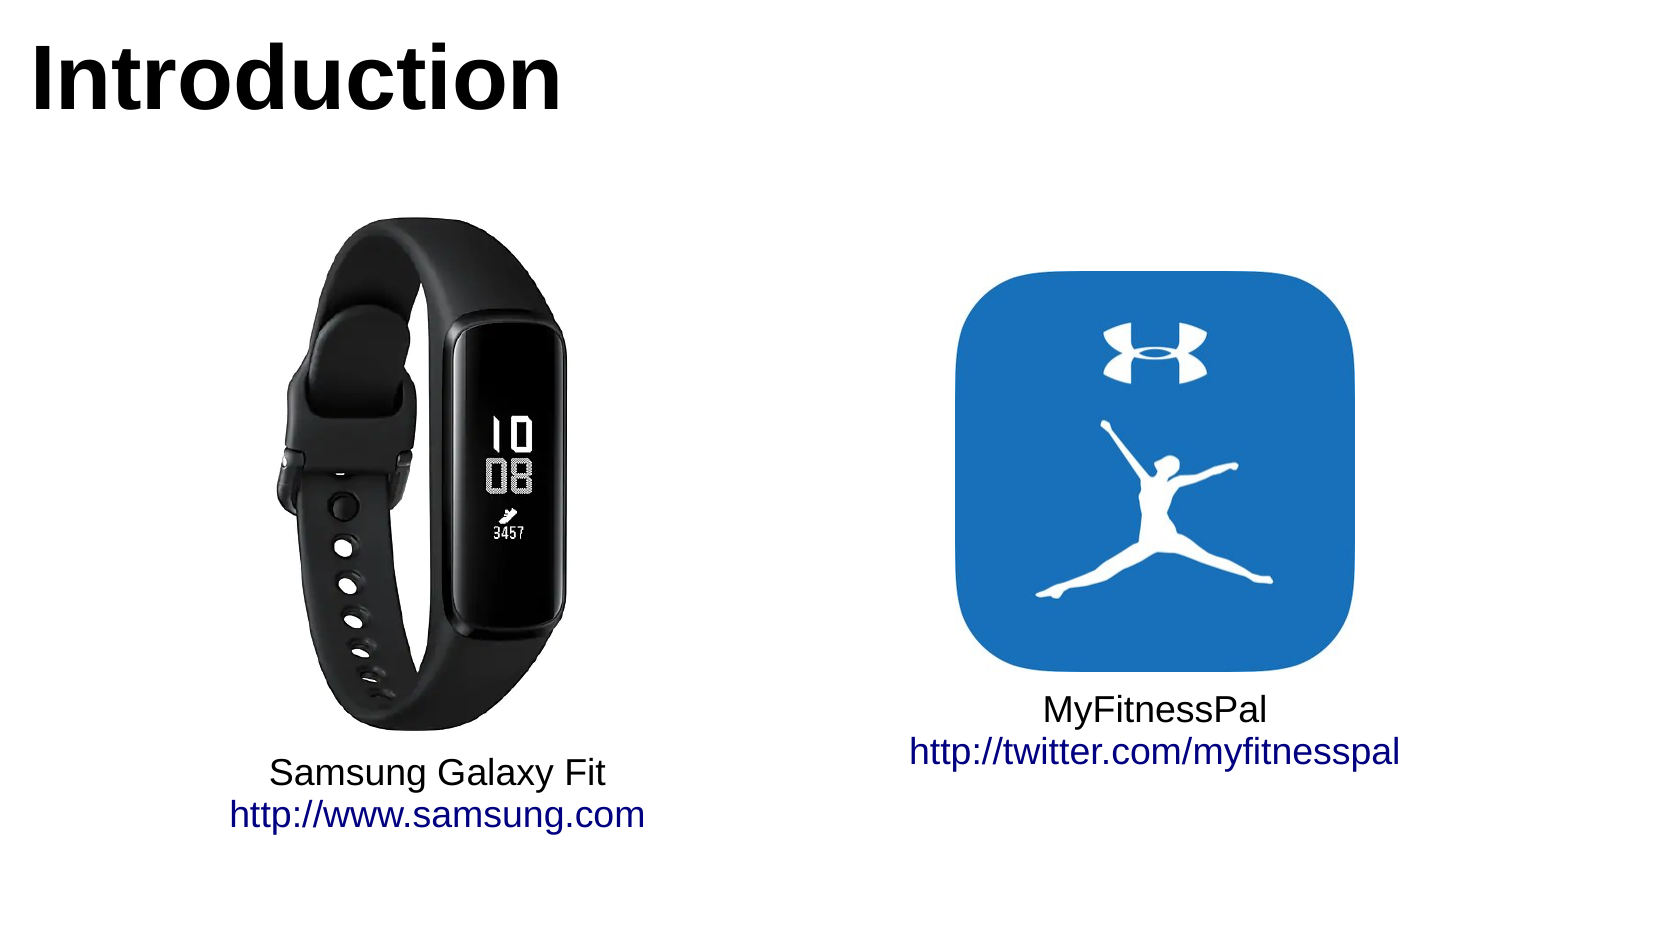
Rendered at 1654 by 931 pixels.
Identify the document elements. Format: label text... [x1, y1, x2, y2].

picture [955, 271, 1355, 672]
text_box MyFitnessPal http://twitter.com/myfitnesspal [885, 681, 1426, 781]
text_box Samsung Galaxy Fit http://www.samsung.com [205, 744, 671, 927]
picture [234, 194, 638, 748]
title Introduction [30, 0, 1489, 156]
